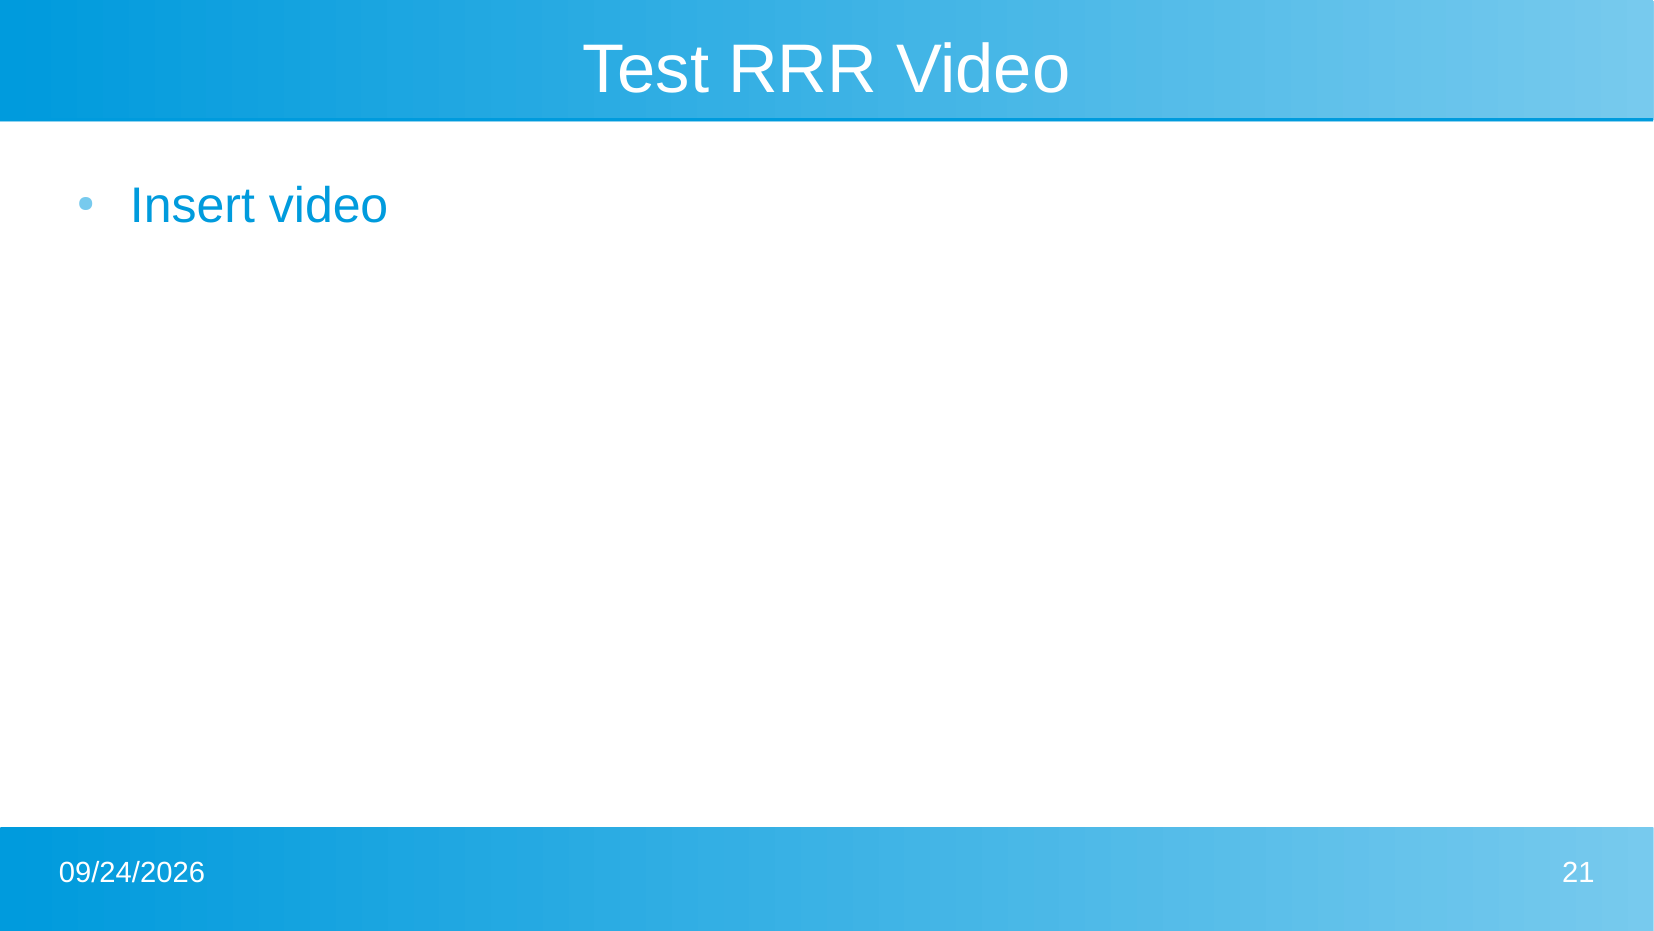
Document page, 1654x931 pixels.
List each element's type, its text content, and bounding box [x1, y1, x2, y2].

title Test RRR Video [59, 29, 1595, 108]
list Insert video [59, 177, 1595, 768]
